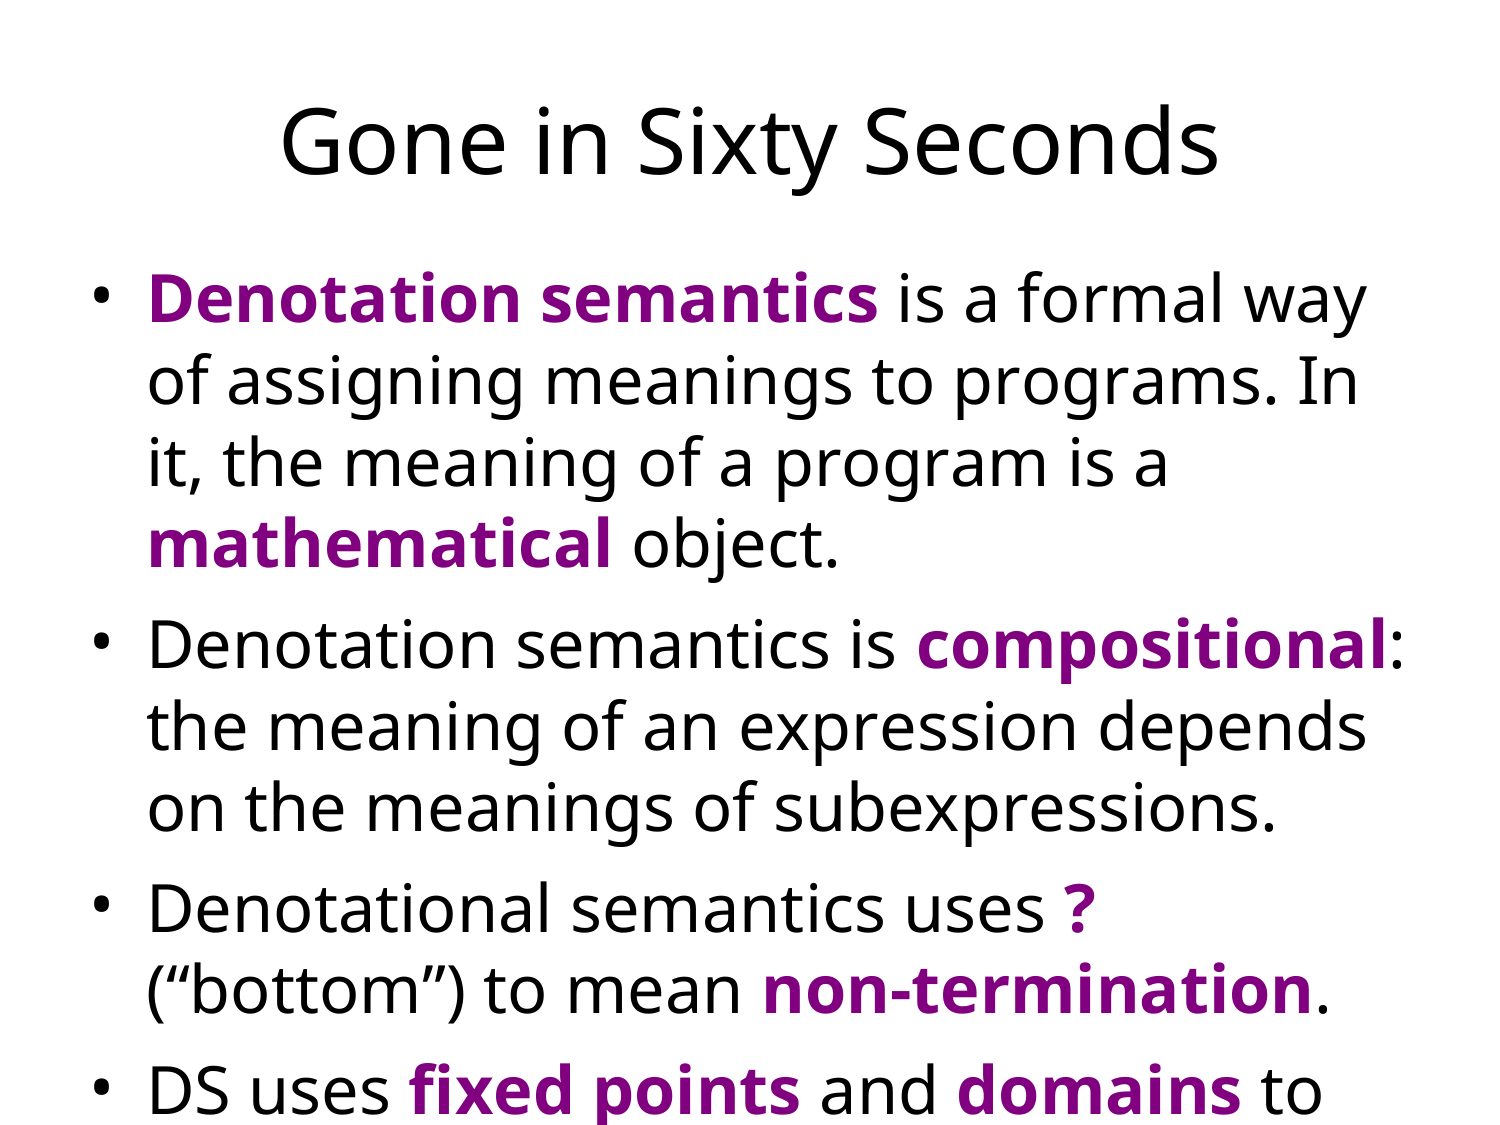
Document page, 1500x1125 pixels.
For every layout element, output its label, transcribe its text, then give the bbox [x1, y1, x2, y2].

title Gone in Sixty Seconds [75, 45, 1426, 233]
list Denotation semantics is a formal way of assigning meanings to programs. In it, the meaning of a program is a mathematical object. Denotation semantics is compositional: the meaning of an expression depends on the meanings of subexpressions. Denotational semantics uses ? (“bottom”) to mean non-termination. DS uses fixed points and domains to handle while. [75, 249, 1426, 1101]
